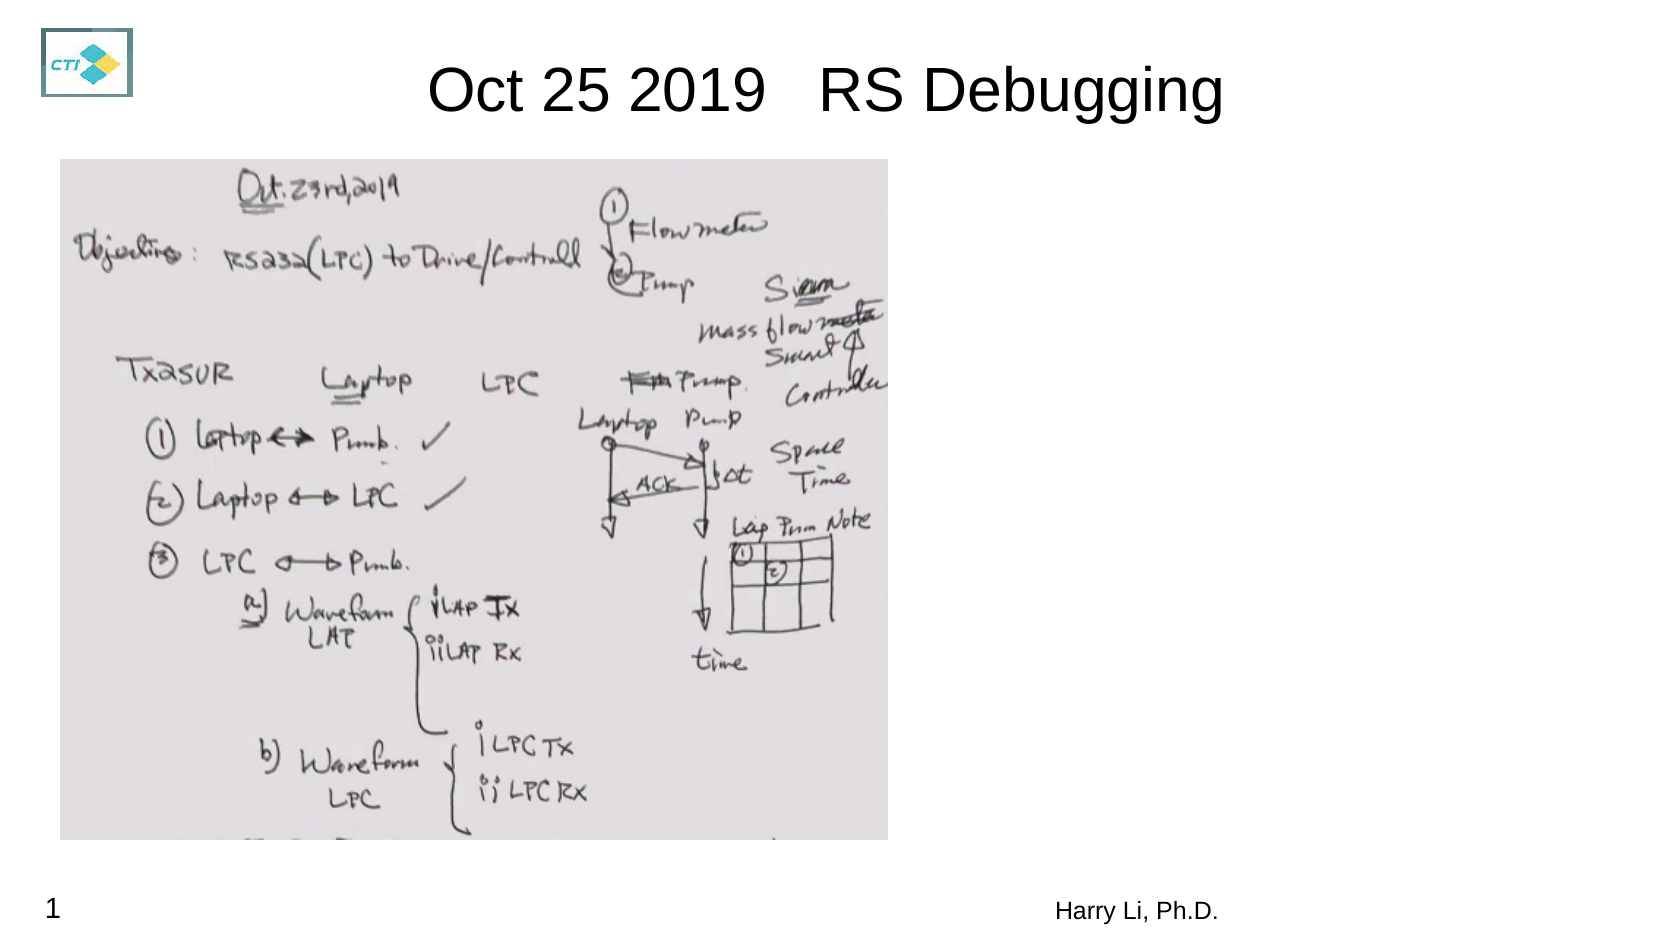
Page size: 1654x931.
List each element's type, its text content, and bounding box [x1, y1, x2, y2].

text_box Harry Li, Ph.D. [1040, 888, 1585, 931]
text_box 1 [29, 885, 106, 931]
title Oct 25 2019 RS Debugging [82, 10, 1571, 166]
picture [60, 159, 888, 841]
picture [41, 28, 133, 97]
